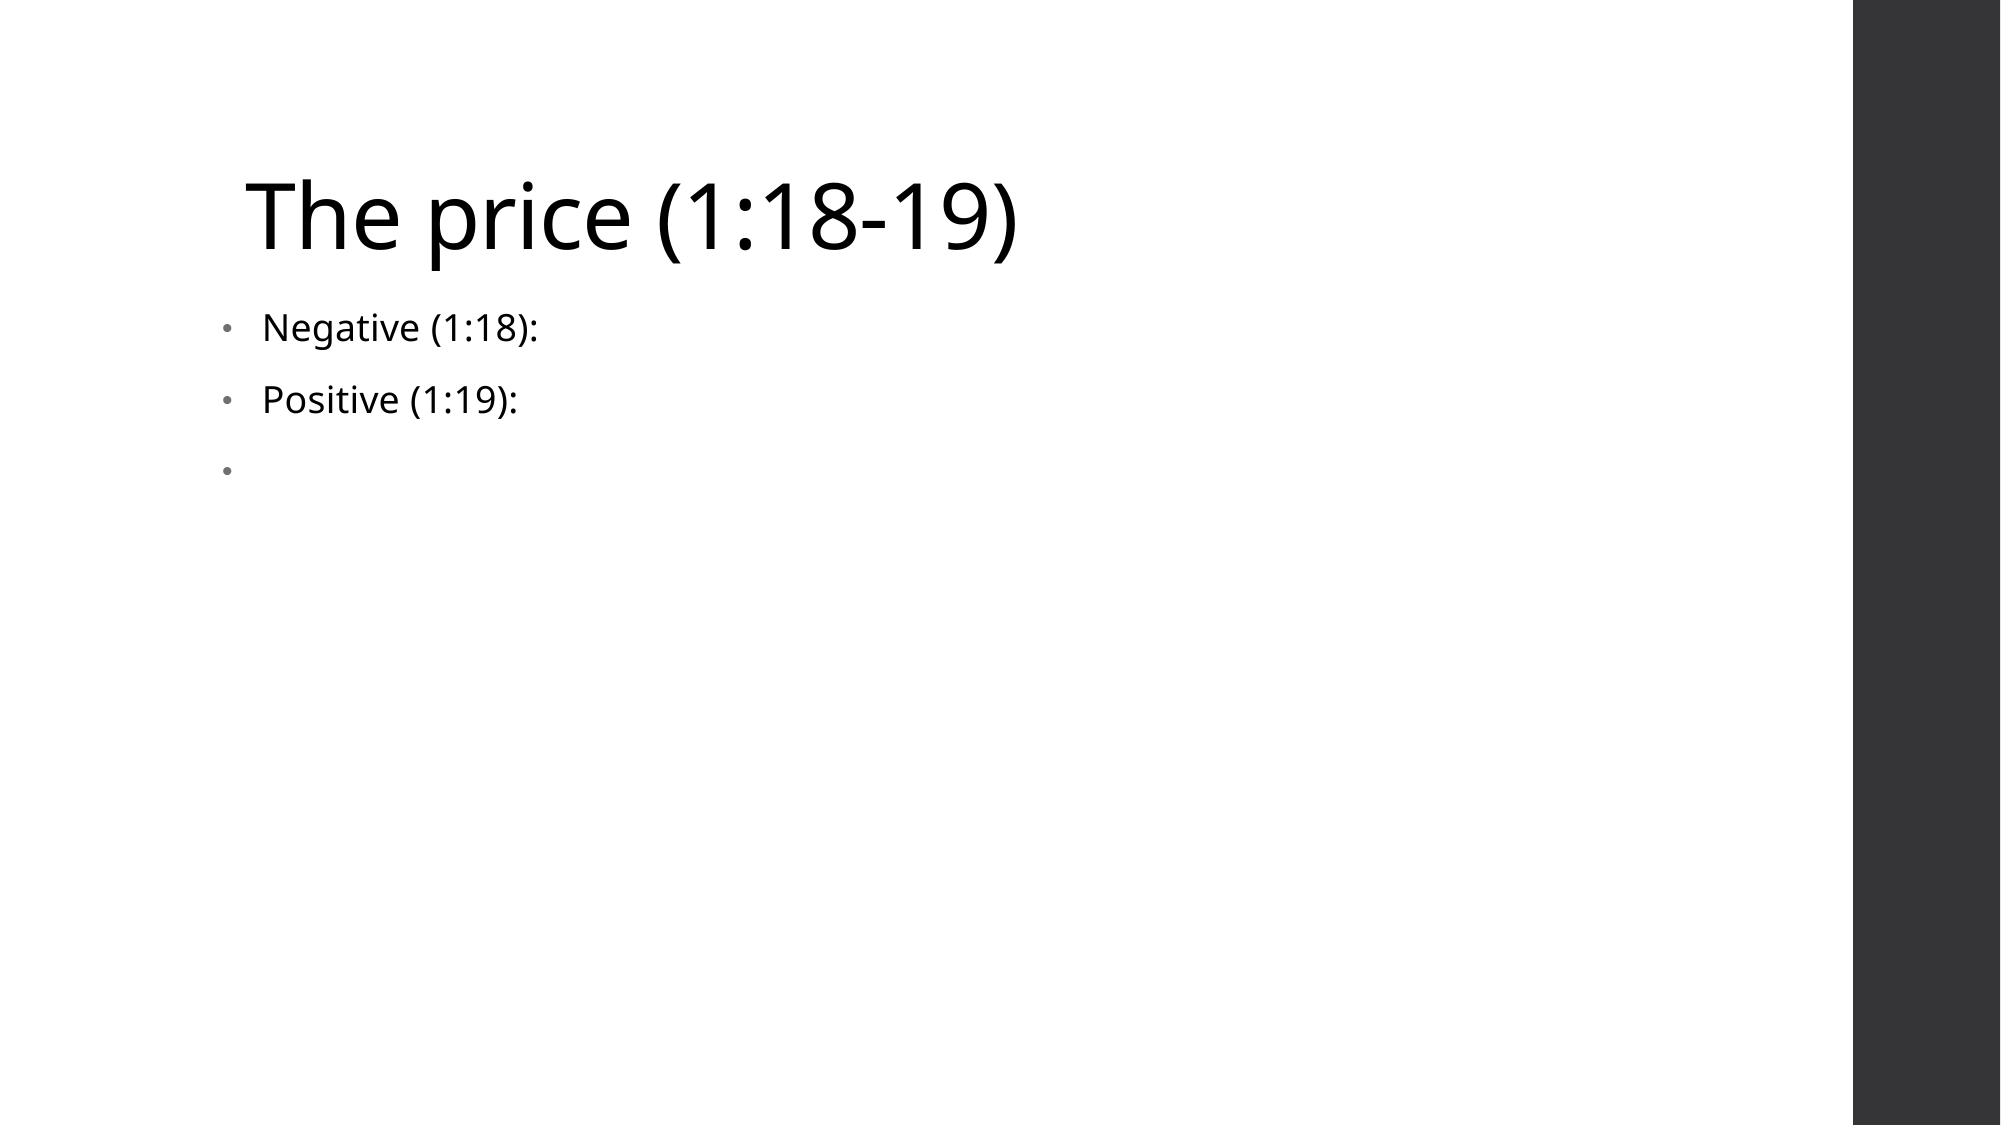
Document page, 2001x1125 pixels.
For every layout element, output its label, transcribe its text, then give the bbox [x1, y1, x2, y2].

list Negative (1:18): Positive (1:19): [206, 299, 1617, 1014]
title The price (1:18-19) [206, 60, 1797, 278]
